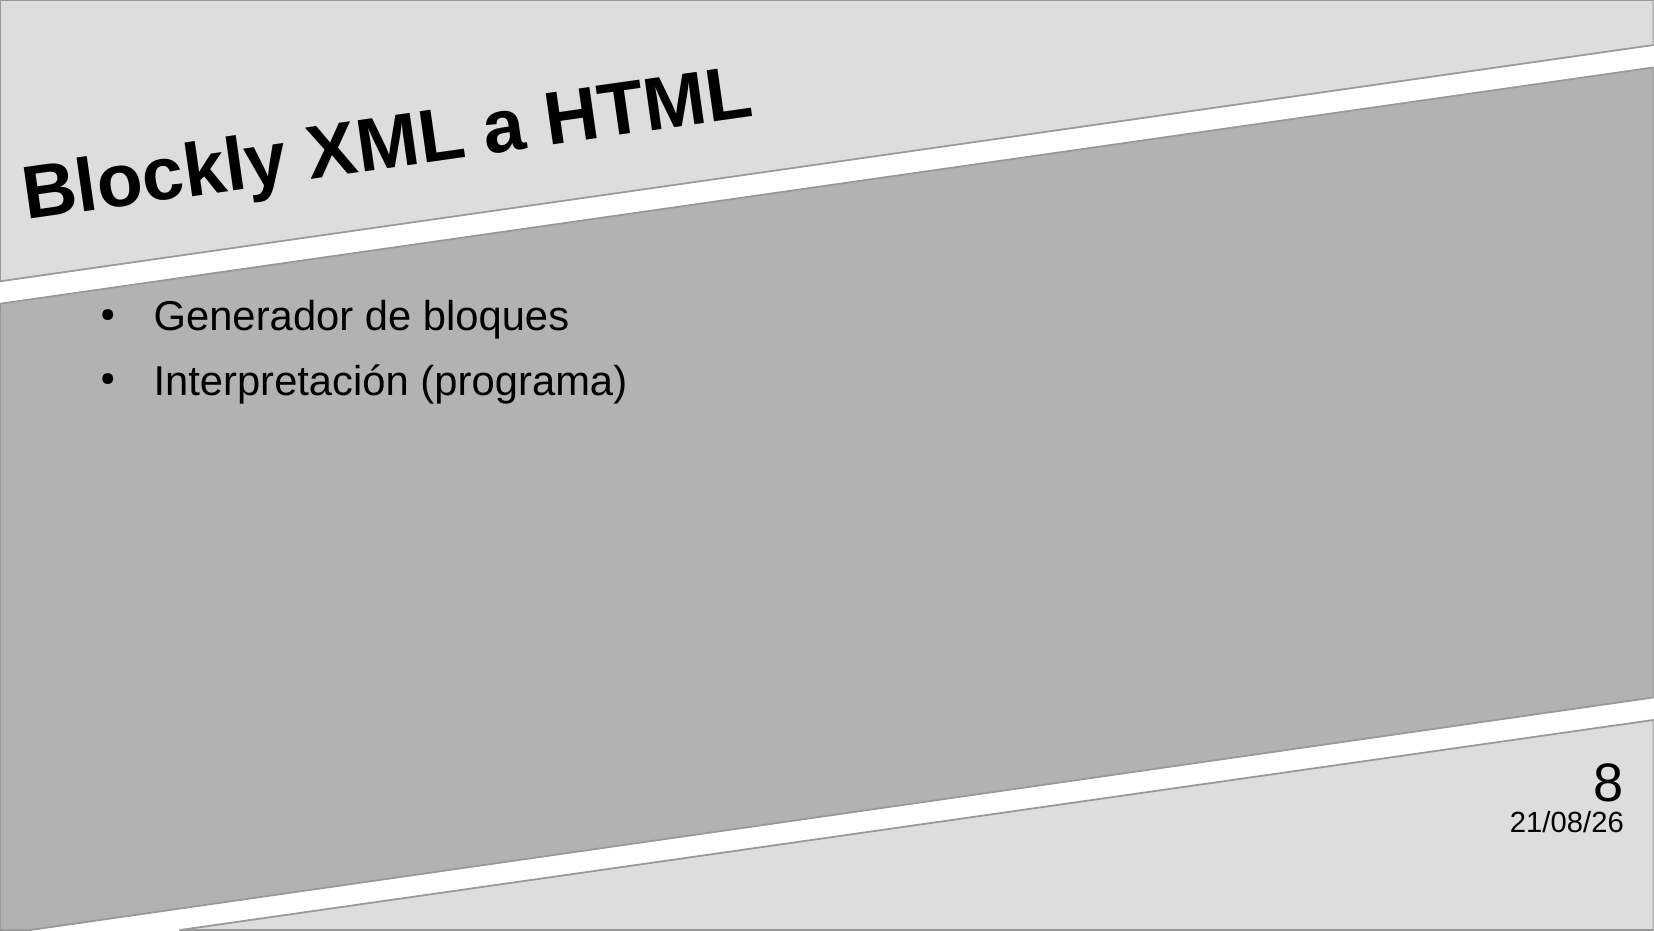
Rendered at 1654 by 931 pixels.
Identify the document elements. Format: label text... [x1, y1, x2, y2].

list Generador de bloques Interpretación (programa) [82, 292, 1538, 833]
title Blockly XML a HTML [11, 0, 1496, 272]
